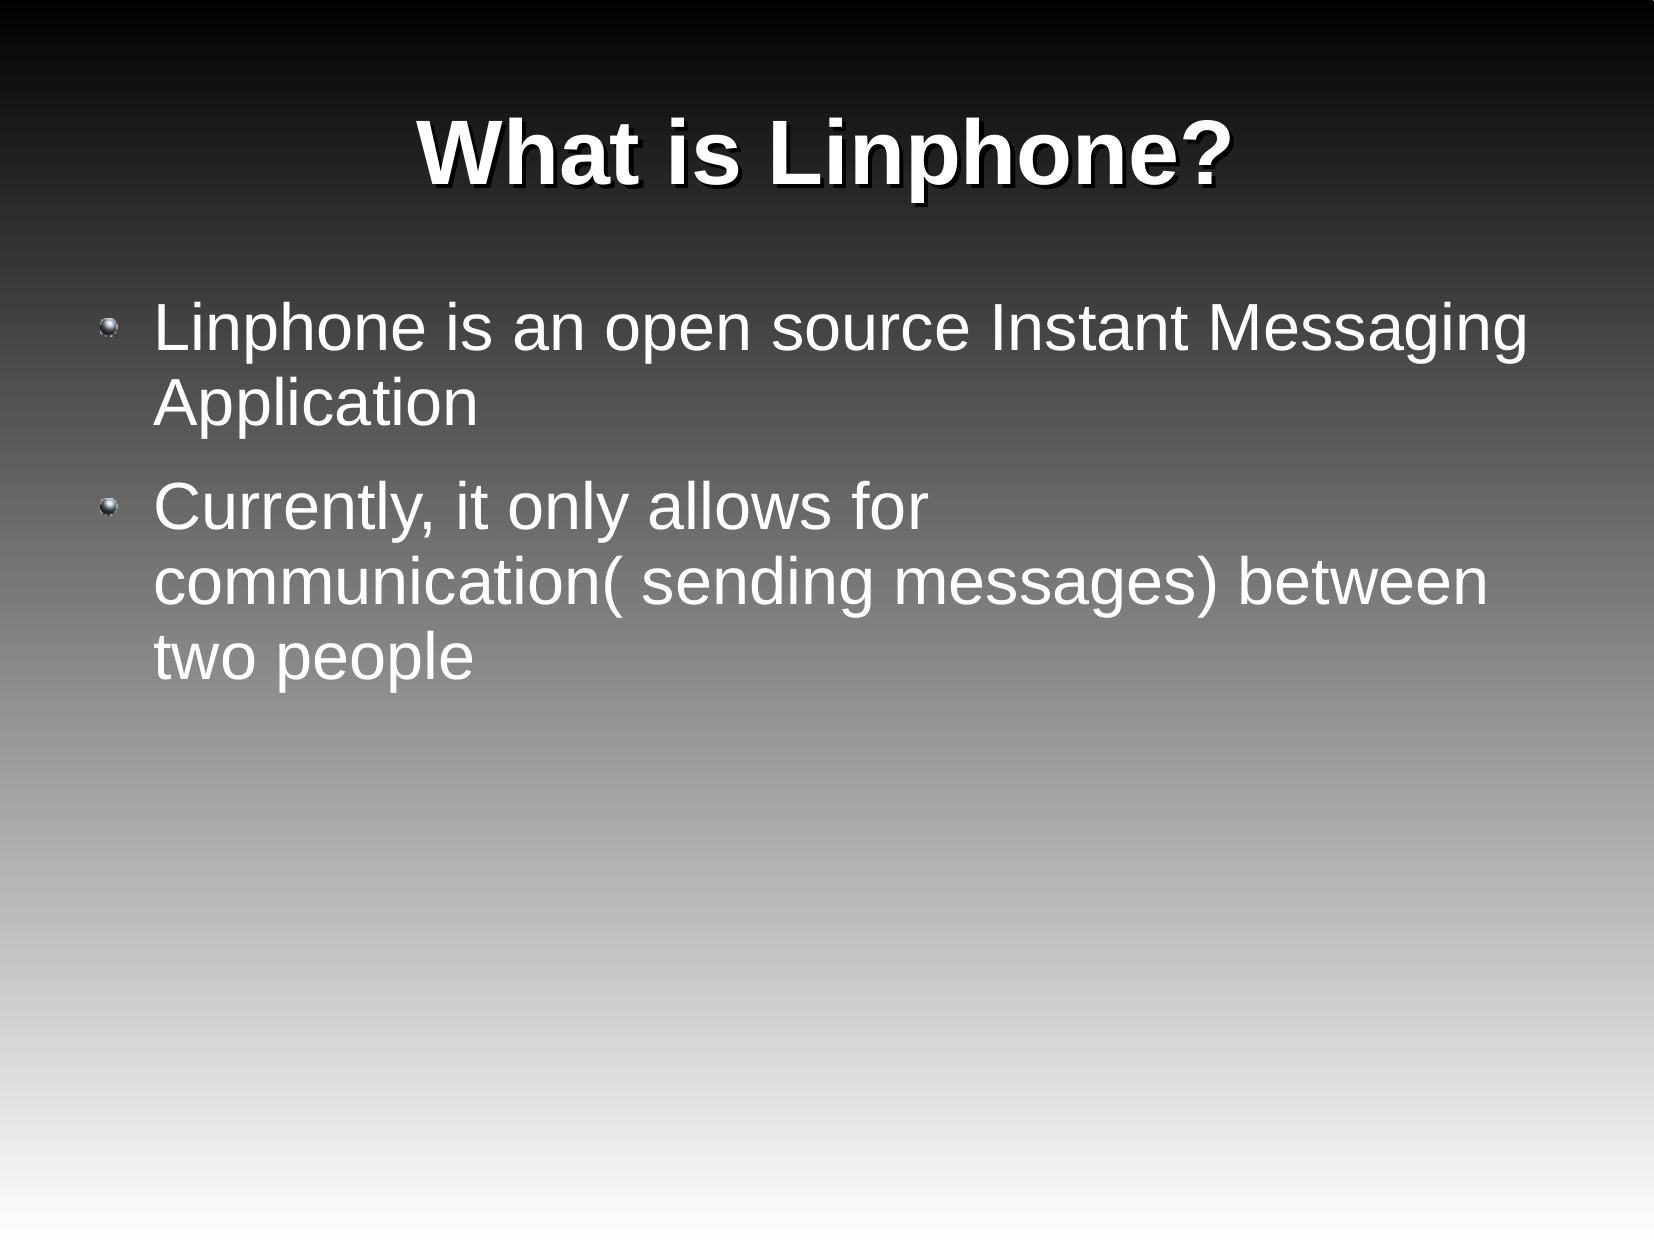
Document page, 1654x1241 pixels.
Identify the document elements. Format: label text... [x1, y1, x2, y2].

title What is Linphone? [82, 49, 1571, 257]
list Linphone is an open source Instant Messaging Application Currently, it only allows for communication( sending messages) between two people [82, 290, 1571, 1010]
